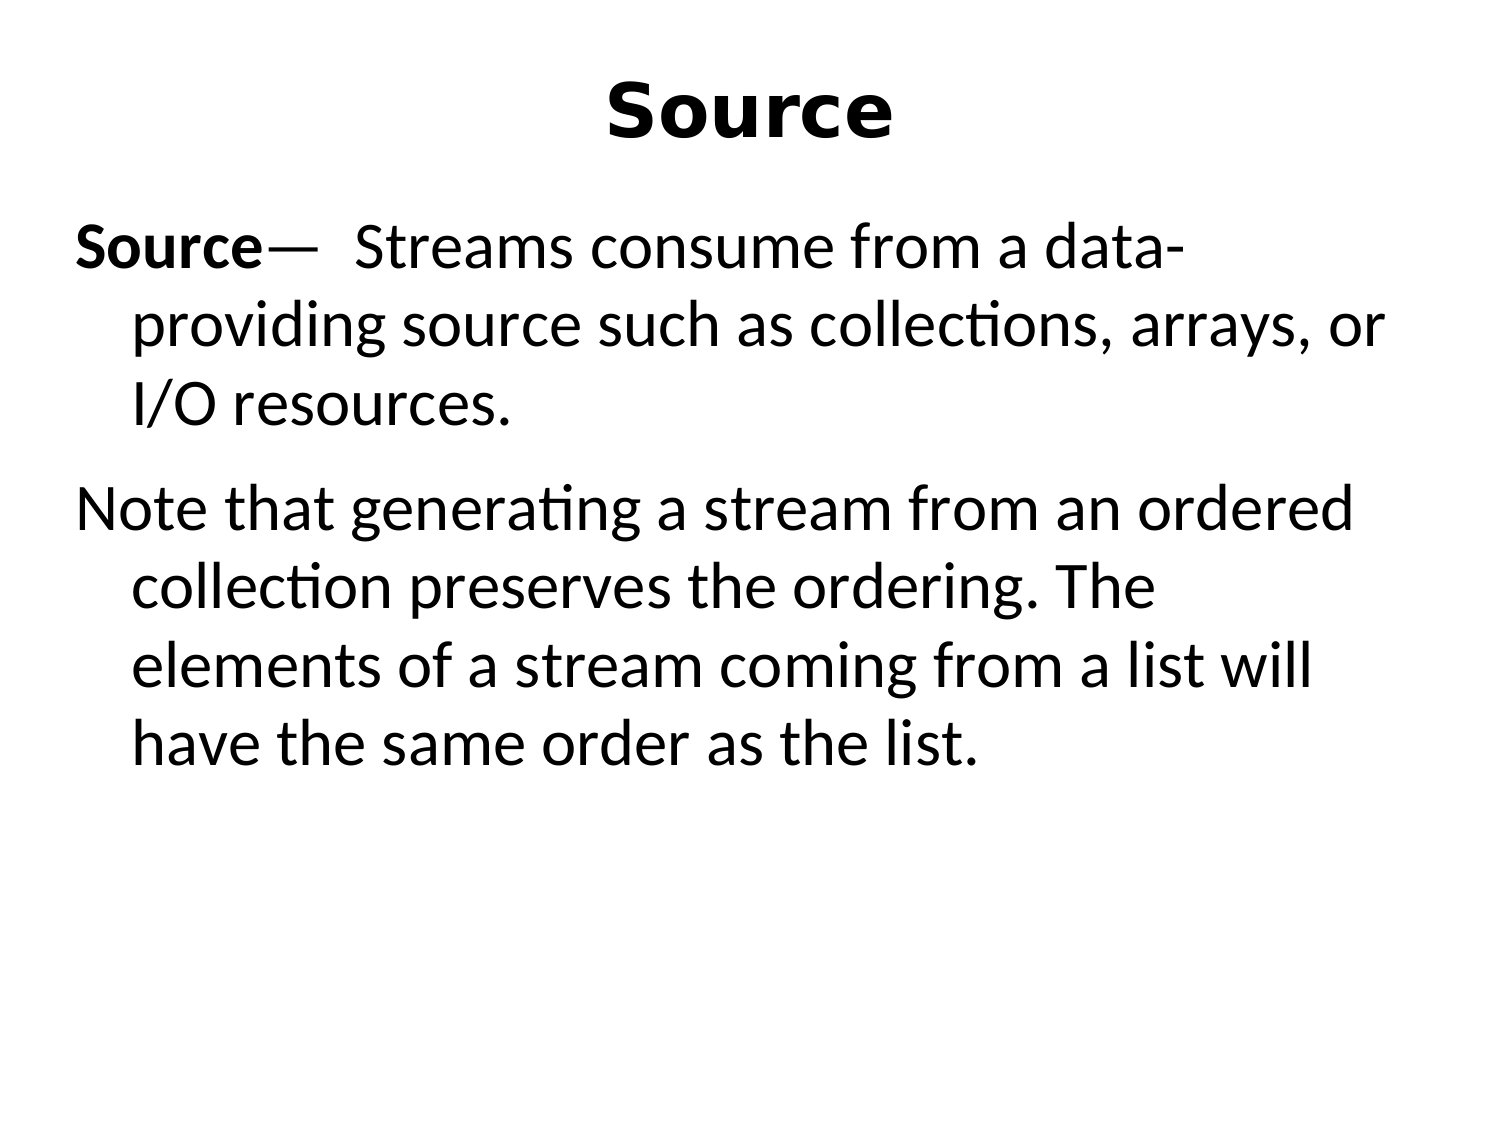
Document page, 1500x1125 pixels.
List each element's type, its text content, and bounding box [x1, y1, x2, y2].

title Source [75, 44, 1425, 177]
list Source— Streams consume from a data-providing source such as collections, arrays, or I/O resources. Note that generating a stream from an ordered collection preserves the ordering. The elements of a stream coming from a list will have the same order as the list. [75, 204, 1395, 1075]
